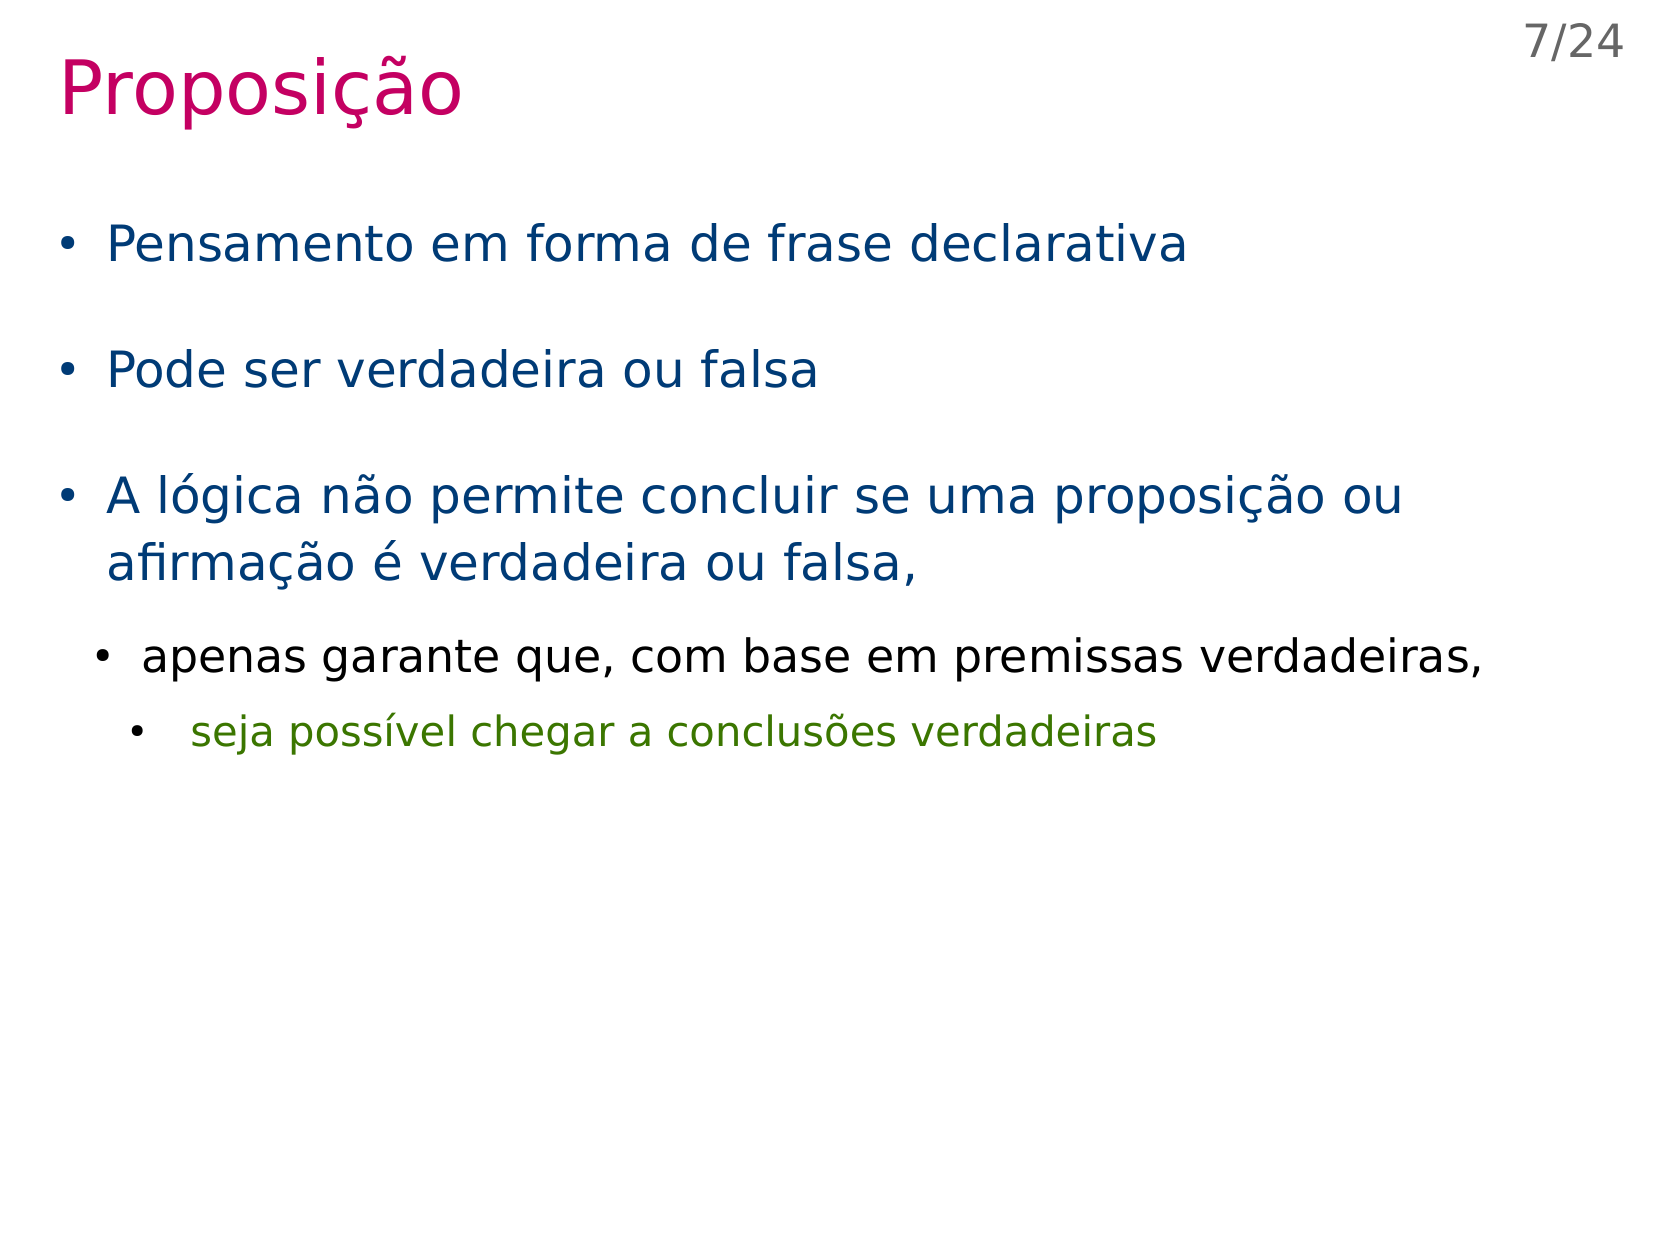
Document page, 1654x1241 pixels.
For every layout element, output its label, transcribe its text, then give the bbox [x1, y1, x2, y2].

title Proposição [59, 29, 1625, 148]
list Pensamento em forma de frase declarativa Pode ser verdadeira ou falsa A lógica não permite concluir se uma proposição ou afirmação é verdadeira ou falsa, apenas garante que, com base em premissas verdadeiras, seja possível chegar a conclusões verdadeiras [59, 206, 1625, 1211]
